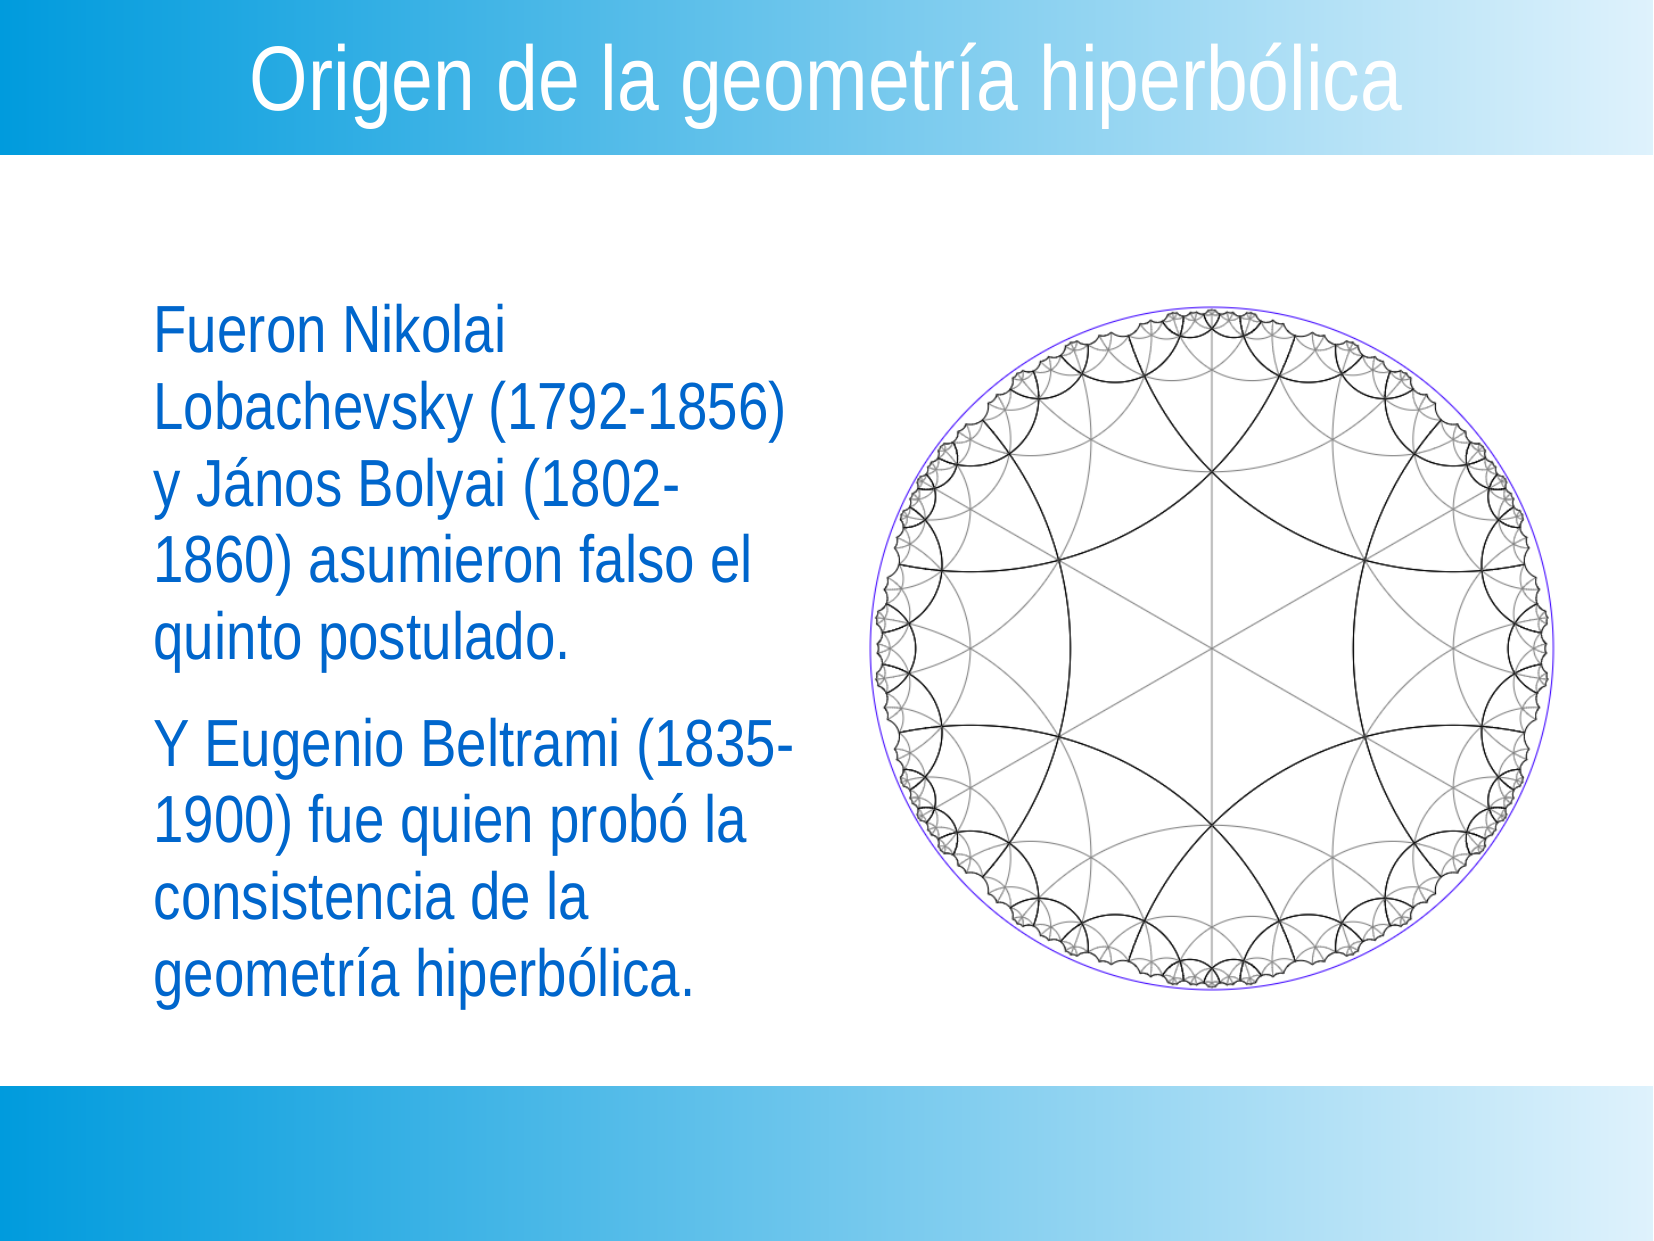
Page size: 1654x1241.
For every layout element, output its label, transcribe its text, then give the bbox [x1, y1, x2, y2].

list Fueron Nikolai Lobachevsky (1792-1856) y János Bolyai (1802-1860) asumieron falso el quinto postulado. Y Eugenio Beltrami (1835-1900) fue quien probó la consistencia de la geometría hiperbólica. [82, 290, 809, 1010]
title Origen de la geometría hiperbólica [82, 24, 1571, 131]
picture [826, 280, 1583, 1016]
